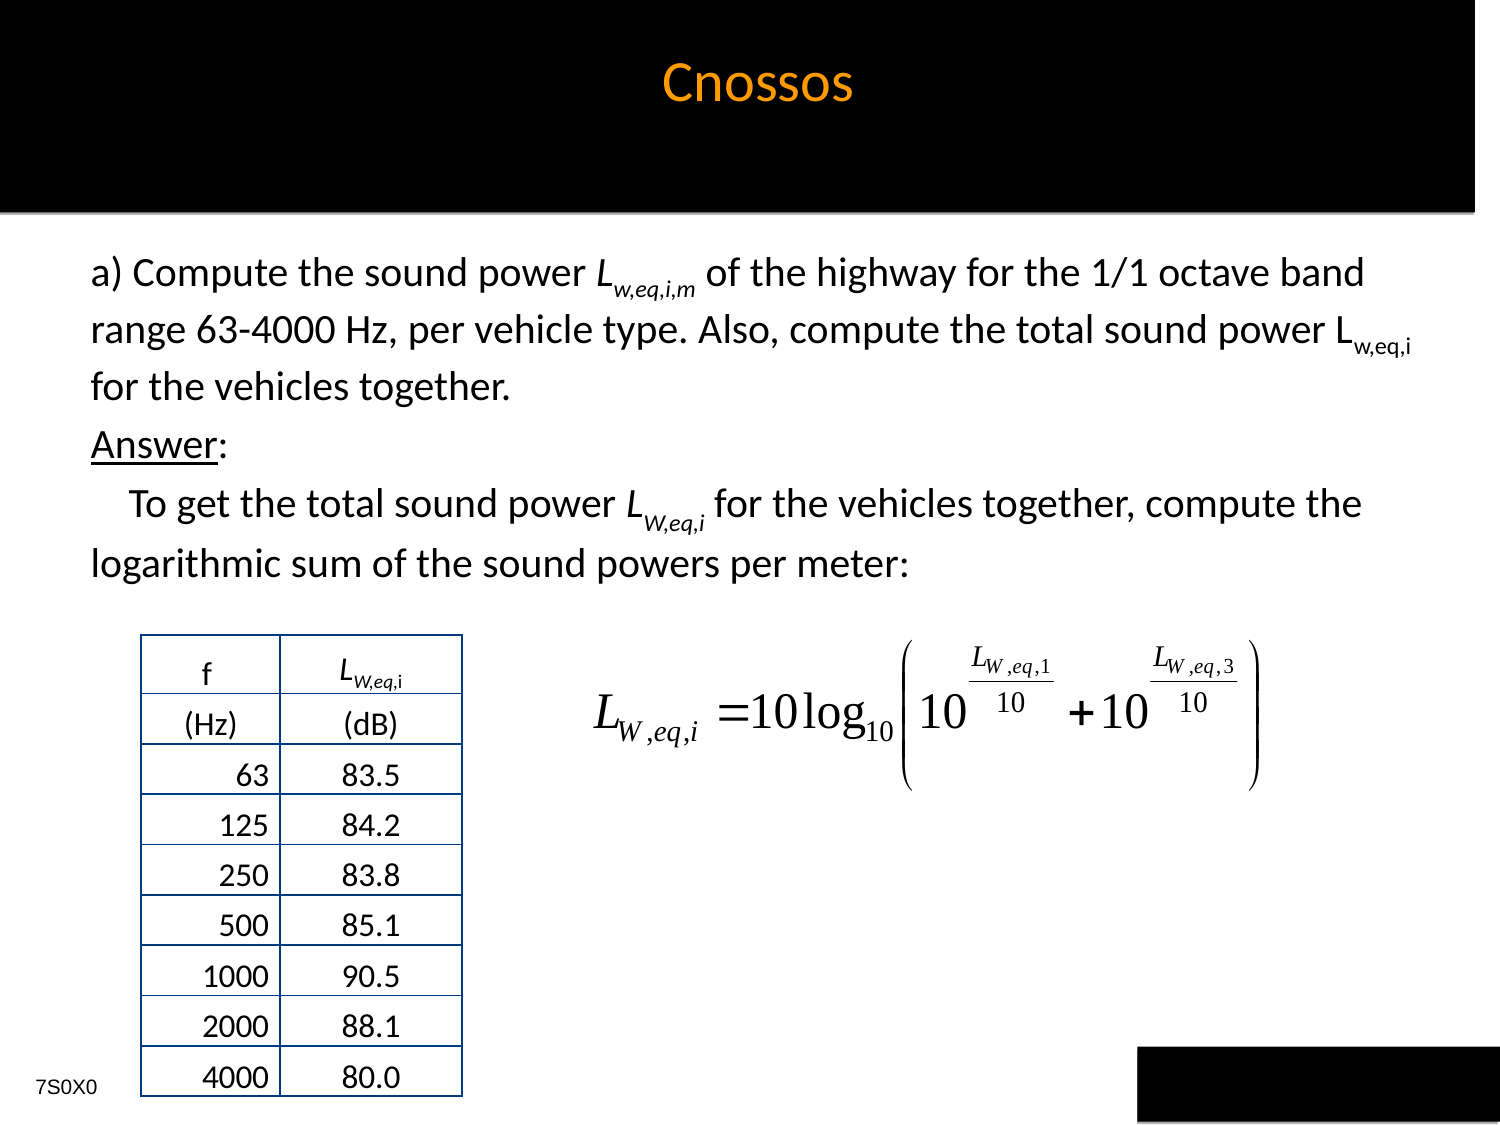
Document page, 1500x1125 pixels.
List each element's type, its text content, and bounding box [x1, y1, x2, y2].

table_header LW,eq,i [281, 636, 461, 693]
table_cell 90.5 [281, 946, 461, 995]
table_cell 80.0 [281, 1047, 461, 1095]
table_cell 84.2 [281, 795, 461, 844]
table_header f [142, 636, 279, 693]
title Cnossos [100, 35, 1417, 179]
text_box [1137, 1046, 1500, 1122]
text_box [0, 0, 1475, 213]
table_cell (dB) [281, 694, 461, 743]
table_cell 63 [142, 745, 279, 793]
text_box 7S0X0 [35, 1070, 626, 1102]
picture [585, 630, 1273, 801]
table_cell 4000 [142, 1047, 279, 1095]
table_cell (Hz) [142, 694, 279, 743]
list a) Compute the sound power Lw,eq,i,m of the highway for the 1/1 octave band range 63-4000 Hz, per vehicle type. Also, compute the total sound power Lw,eq,i for the vehicles together. Answer: To get the total sound power LW,eq,i for the vehicles together, compute the logarithmic sum of the sound powers per meter: [75, 179, 1453, 566]
table_cell 83.5 [281, 745, 461, 793]
table_cell 88.1 [281, 996, 461, 1045]
table_cell 85.1 [281, 896, 461, 944]
table_cell 500 [142, 896, 279, 944]
table_cell 125 [142, 795, 279, 844]
table_cell 83.8 [281, 845, 461, 894]
table_cell 1000 [142, 946, 279, 995]
table_cell 250 [142, 845, 279, 894]
table_cell 2000 [142, 996, 279, 1045]
